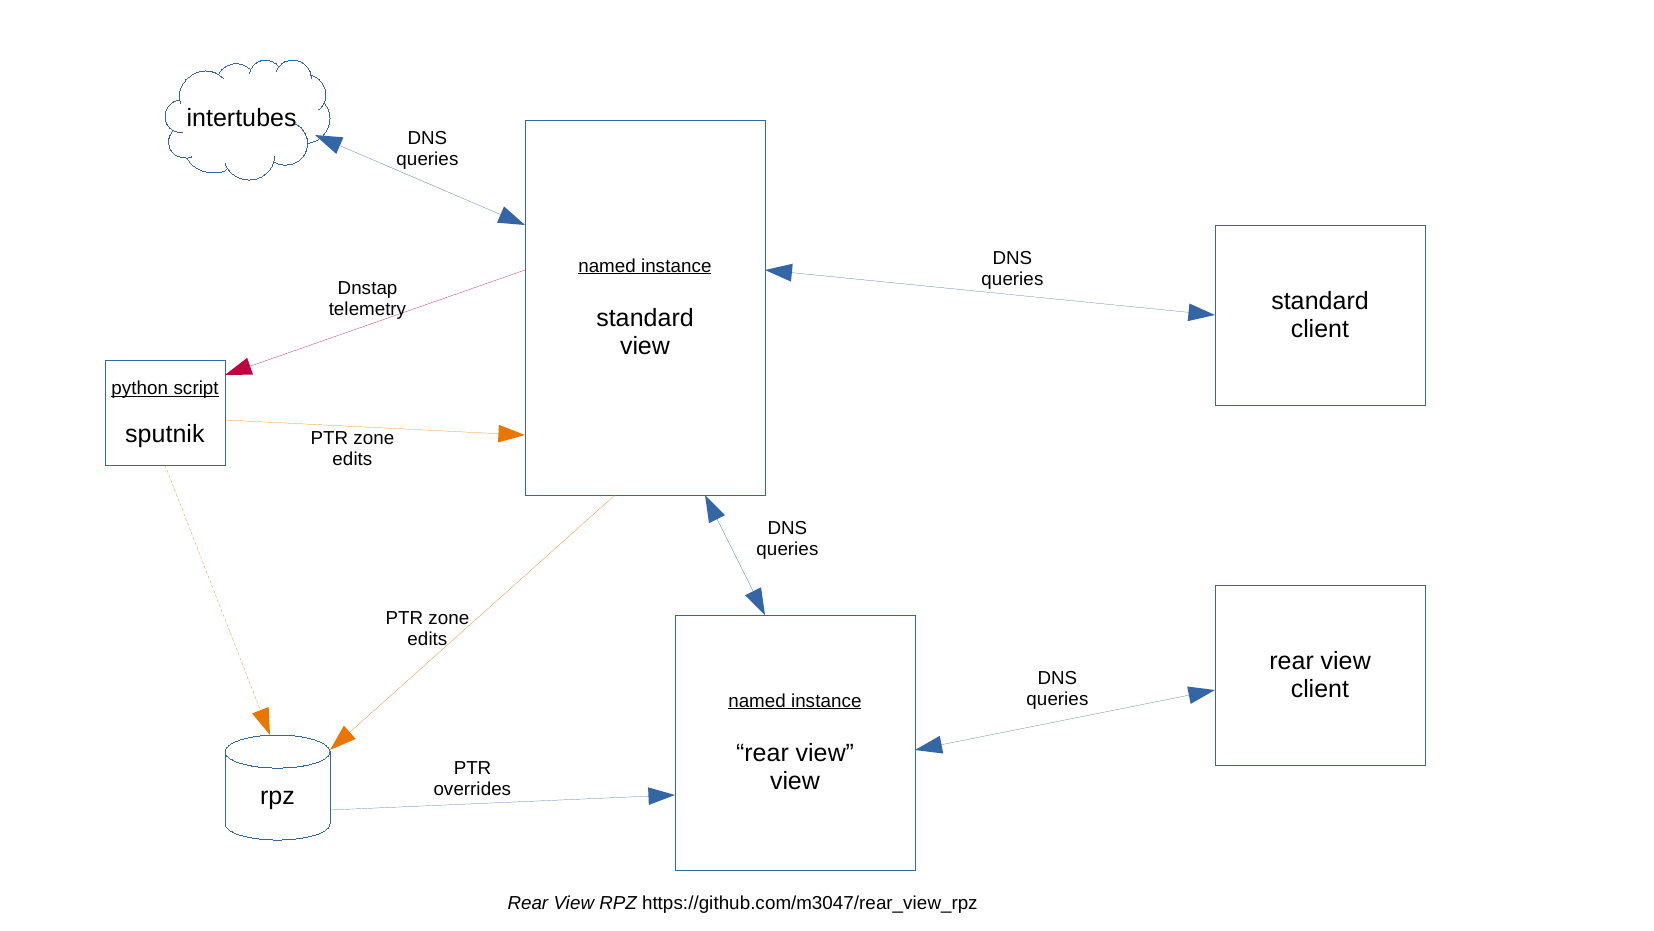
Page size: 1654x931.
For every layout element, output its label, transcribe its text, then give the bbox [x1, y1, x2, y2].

text_box DNS queries [360, 120, 496, 181]
text_box python script sputnik [105, 360, 226, 466]
text_box Dnstap telemetry [300, 270, 436, 331]
text_box rear view client [1215, 585, 1426, 766]
text_box rpz [225, 735, 331, 841]
text_box intertubes [165, 60, 331, 181]
text_box DNS queries [720, 510, 856, 571]
text_box DNS queries [945, 240, 1081, 301]
text_box standard client [1215, 225, 1426, 406]
text_box named instance “rear view” view [675, 615, 916, 871]
text_box Rear View RPZ https://github.com/m3047/rear_view_rpz [225, 885, 1261, 921]
text_box PTR zone edits [285, 420, 421, 481]
text_box named instance standard view [525, 120, 766, 496]
text_box DNS queries [990, 660, 1126, 721]
text_box PTR overrides [405, 750, 541, 811]
text_box PTR zone edits [360, 600, 496, 661]
